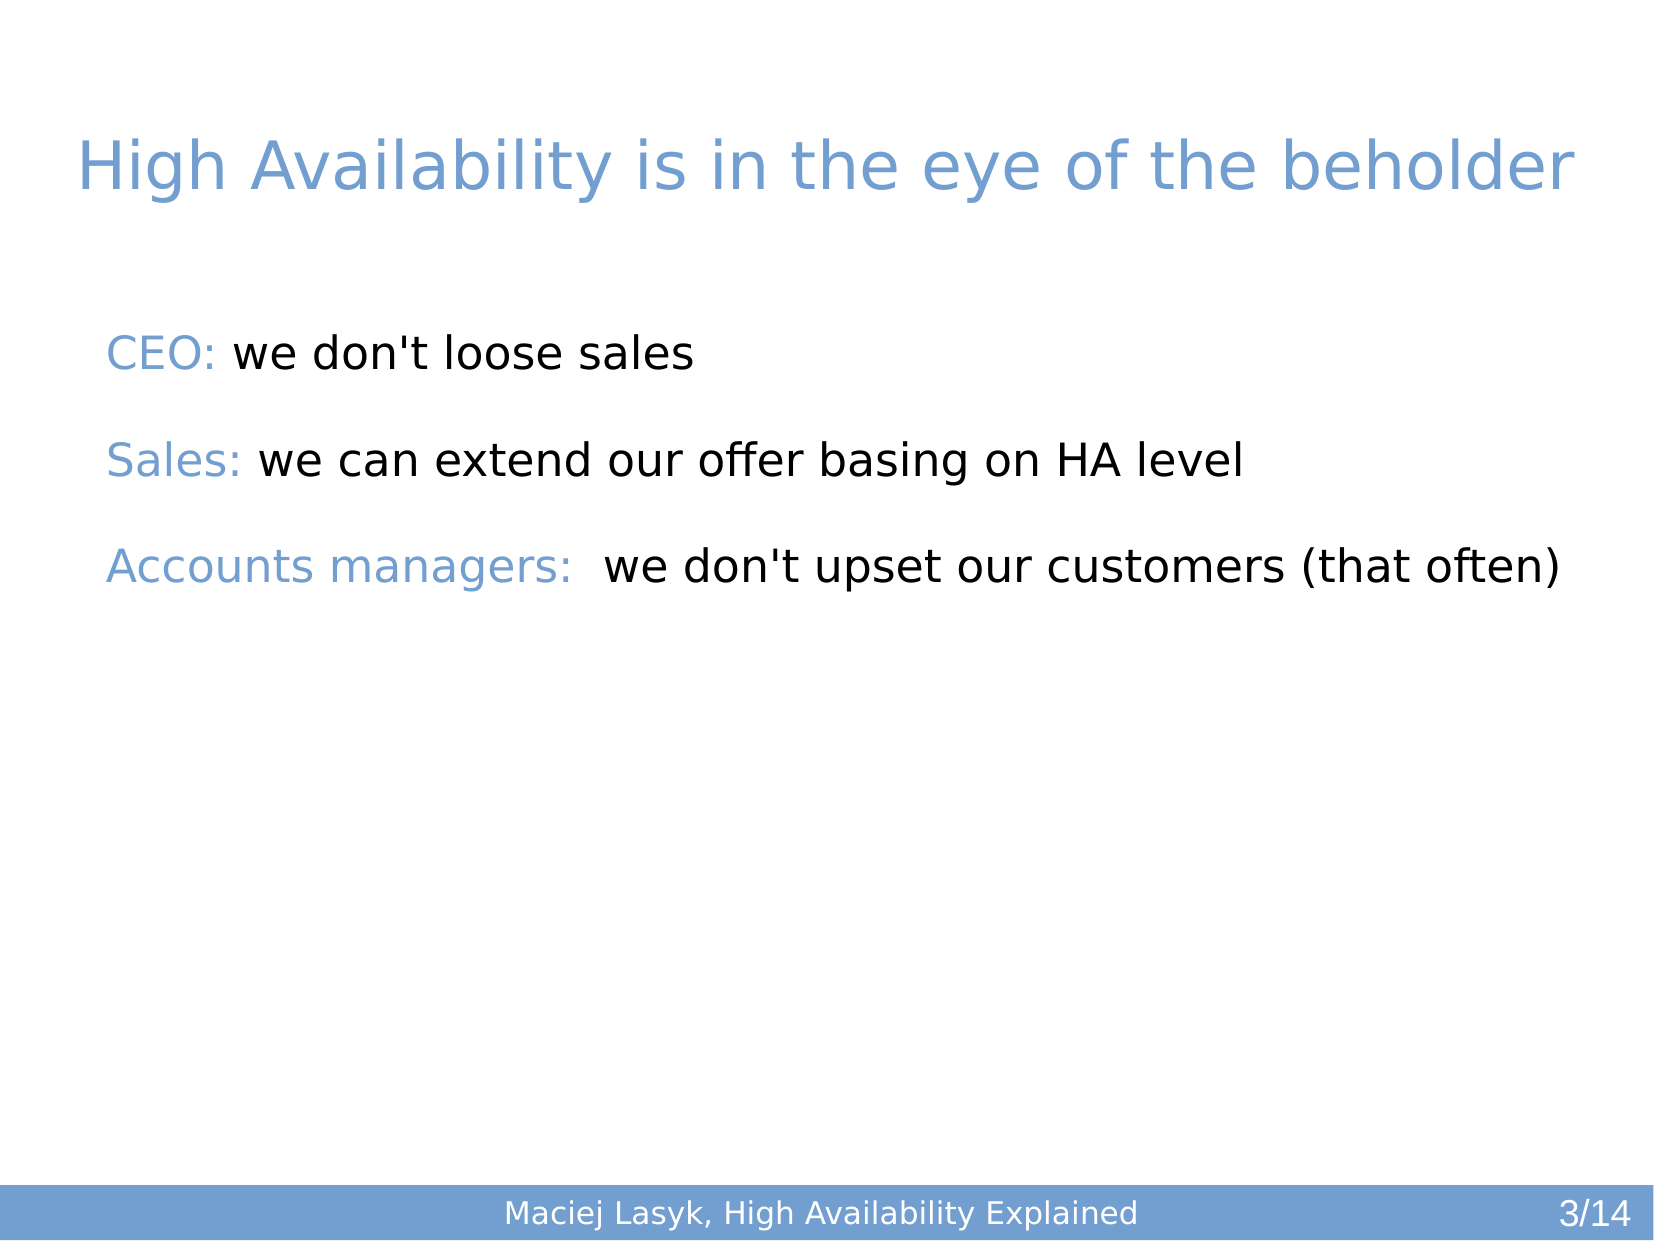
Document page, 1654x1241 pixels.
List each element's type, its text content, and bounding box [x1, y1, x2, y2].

text_box 3/14 [1533, 1185, 1647, 1241]
text_box CEO: we don't loose sales Sales: we can extend our offer basing on HA level Accounts managers: we don't upset our customers (that often) [91, 319, 1577, 602]
text_box [0, 1185, 1533, 1241]
text_box [1647, 1185, 1654, 1241]
text_box High Availability is in the eye of the beholder [61, 120, 1593, 213]
text_box Maciej Lasyk, High Availability Explained [489, 1188, 1165, 1240]
